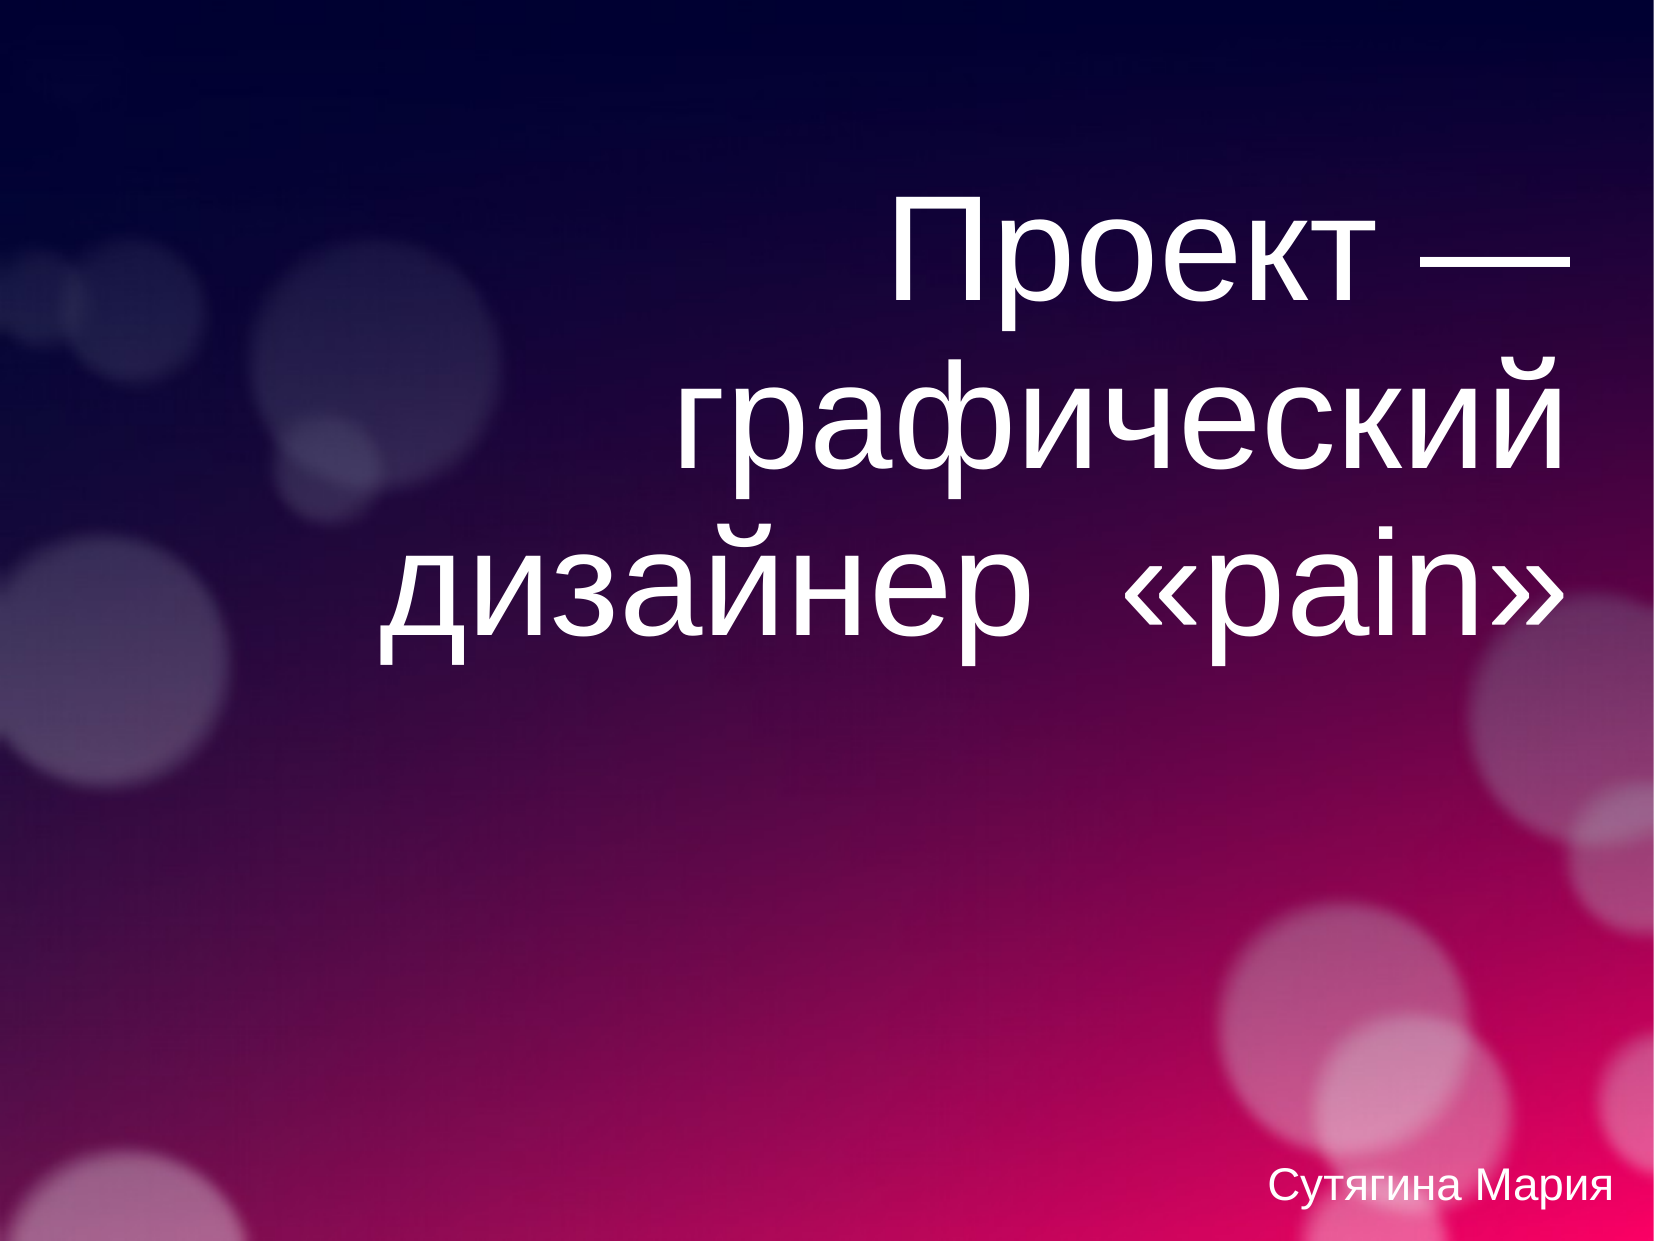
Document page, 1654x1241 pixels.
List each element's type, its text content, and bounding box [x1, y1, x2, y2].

picture [0, 0, 1654, 1241]
subtitle Сутягина Мария [696, 963, 1654, 1241]
title Проект — графический дизайнер «pain» [82, 164, 1571, 668]
